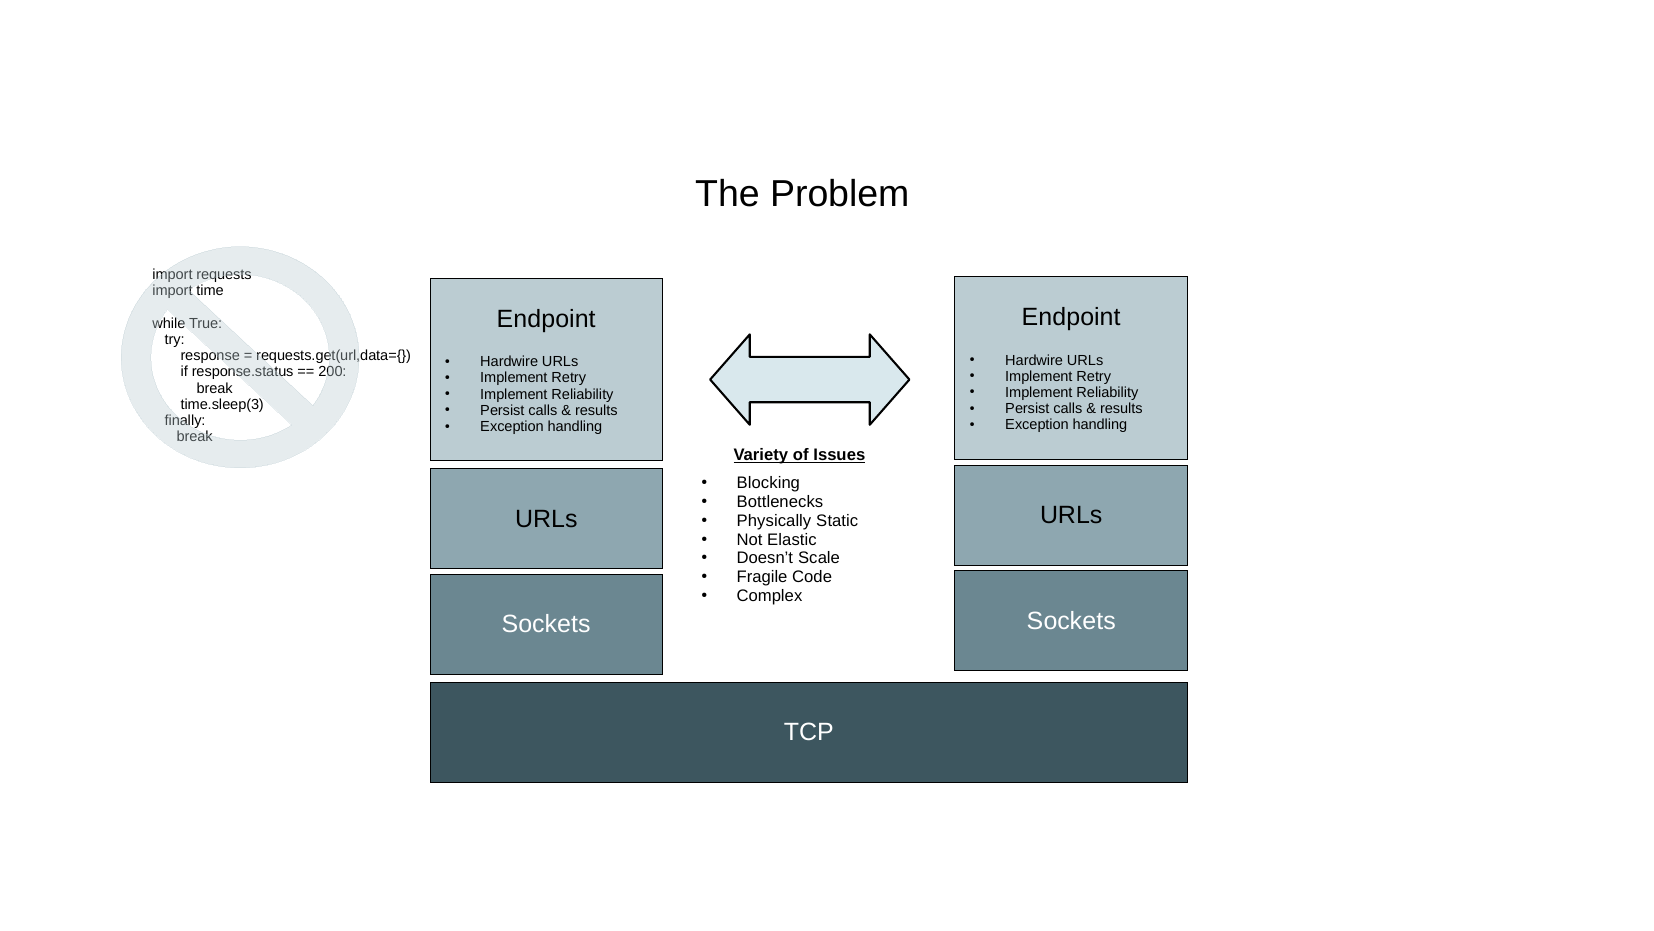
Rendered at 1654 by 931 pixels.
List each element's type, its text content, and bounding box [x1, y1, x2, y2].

text_box Sockets [954, 570, 1188, 671]
text_box URLs [1006, 465, 1188, 566]
text_box import requests import time while True: try: response = requests.get(url,data={}) if response.status == 200: break time.sleep(3) finally: break [151, 310, 290, 440]
text_box Endpoint Hardwire URLs Implement Retry Implement Reliability Persist calls & results Exception handling [434, 278, 663, 461]
text_box import requests import time while True: try: response = requests.get(url,data={}) if response.status == 200: break time.sleep(3) finally: break [190, 275, 329, 404]
text_box import requests import time while True: try: response = requests.get(url,data={}) if response.status == 200: break time.sleep(3) finally: break [137, 258, 434, 470]
text_box Endpoint Hardwire URLs Implement Retry Implement Reliability Persist calls & results Exception handling [954, 276, 1188, 460]
text_box Sockets [430, 574, 663, 675]
text_box [710, 334, 910, 425]
text_box URLs [430, 468, 663, 569]
text_box The Problem [680, 164, 925, 222]
text_box Variety of Issues [718, 438, 1006, 579]
text_box [121, 246, 360, 468]
text_box TCP [430, 682, 1188, 783]
text_box Blocking Bottlenecks Physically Static Not Elastic Doesn’t Scale Fragile Code Complex [686, 466, 953, 613]
